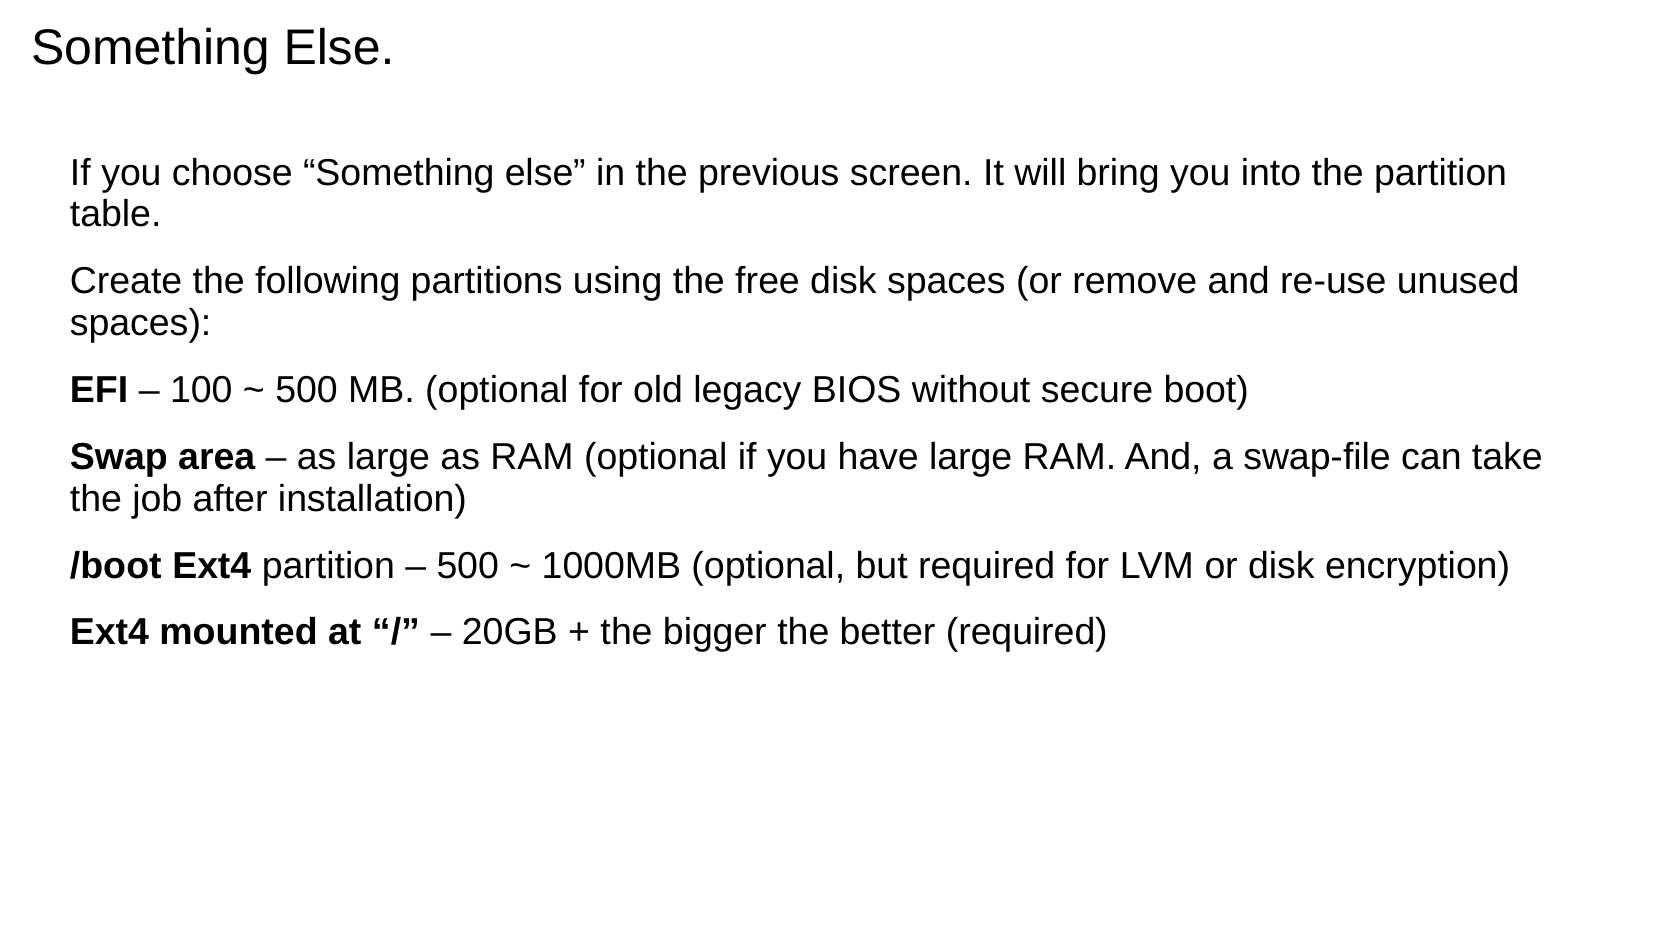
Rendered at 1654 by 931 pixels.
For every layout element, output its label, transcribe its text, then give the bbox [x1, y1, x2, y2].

text_box If you choose “Something else” in the previous screen. It will bring you into the partition table. Create the following partitions using the free disk spaces (or remove and re-use unused spaces): EFI – 100 ~ 500 MB. (optional for old legacy BIOS without secure boot) Swap area – as large as RAM (optional if you have large RAM. And, a swap-file can take the job after installation) /boot Ext4 partition – 500 ~ 1000MB (optional, but required for LVM or disk encryption) Ext4 mounted at “/” – 20GB + the bigger the better (required) [55, 143, 1583, 709]
subtitle Something Else. [31, 18, 1520, 349]
